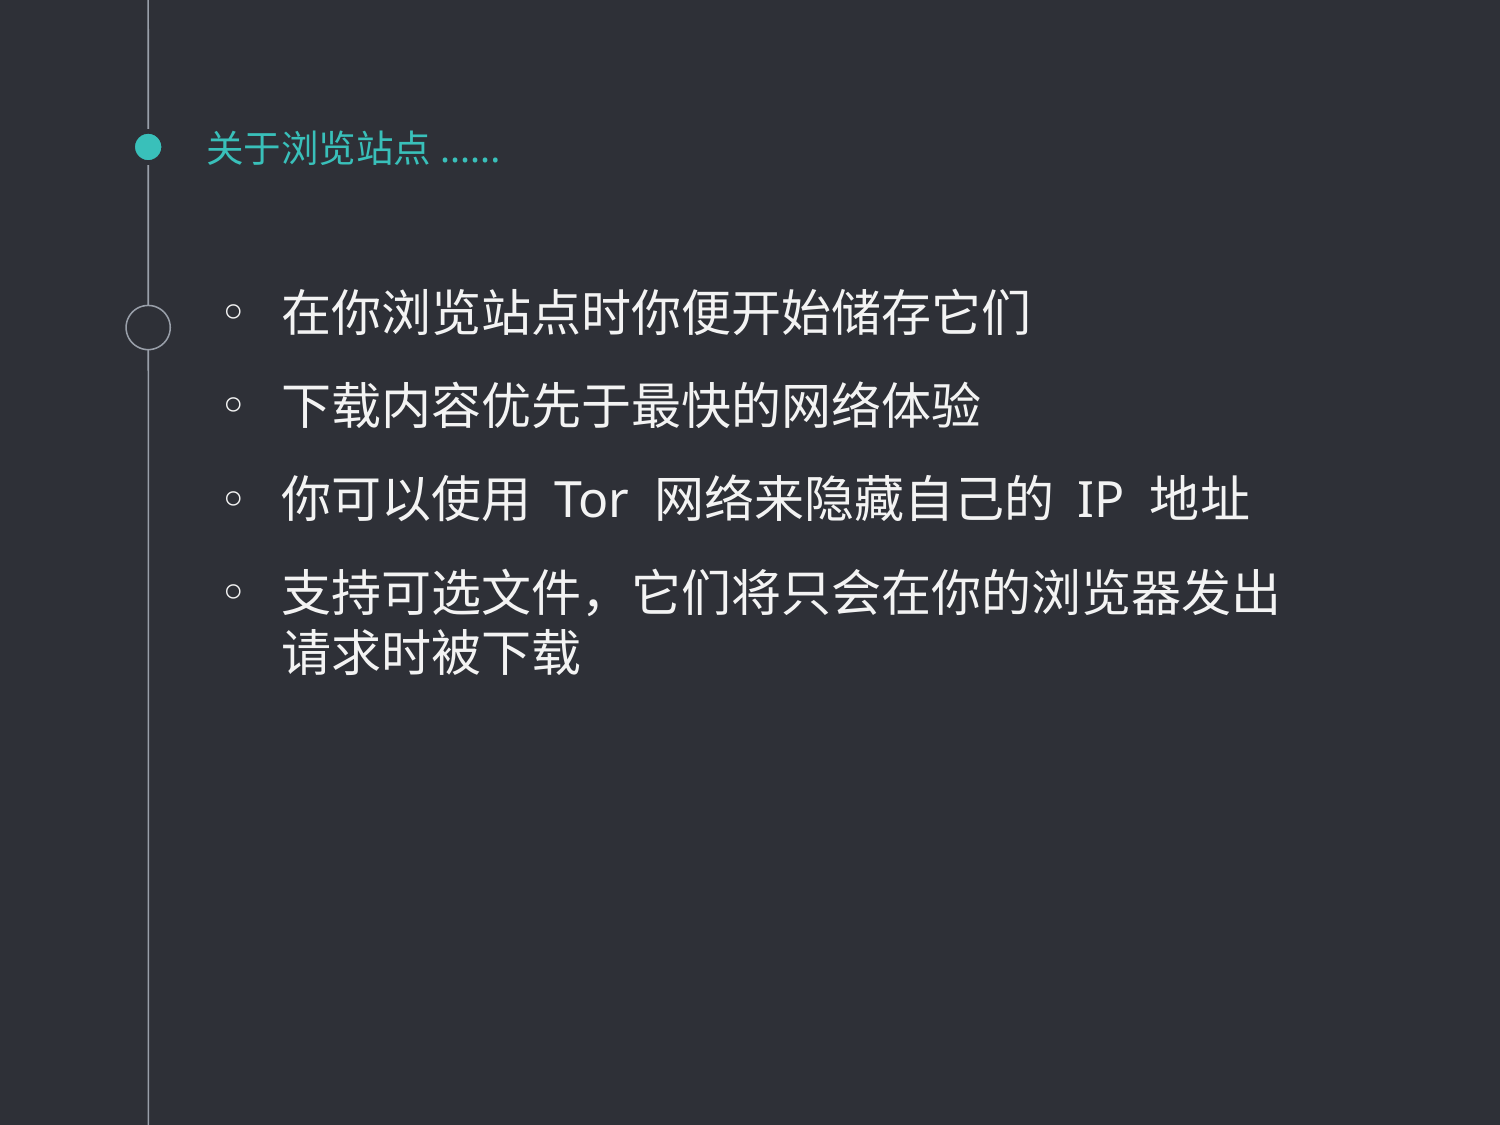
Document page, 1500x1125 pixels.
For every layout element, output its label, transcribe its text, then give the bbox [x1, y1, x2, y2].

title 关于浏览站点...... [191, 109, 1317, 185]
text_box 在你浏览站点时你便开始储存它们 下载内容优先于最快的网络体验 你可以使用 Tor 网络来隐藏自己的 IP 地址 支持可选文件，它们将只会在你的浏览器发出请求时被下载 [191, 265, 1335, 1081]
